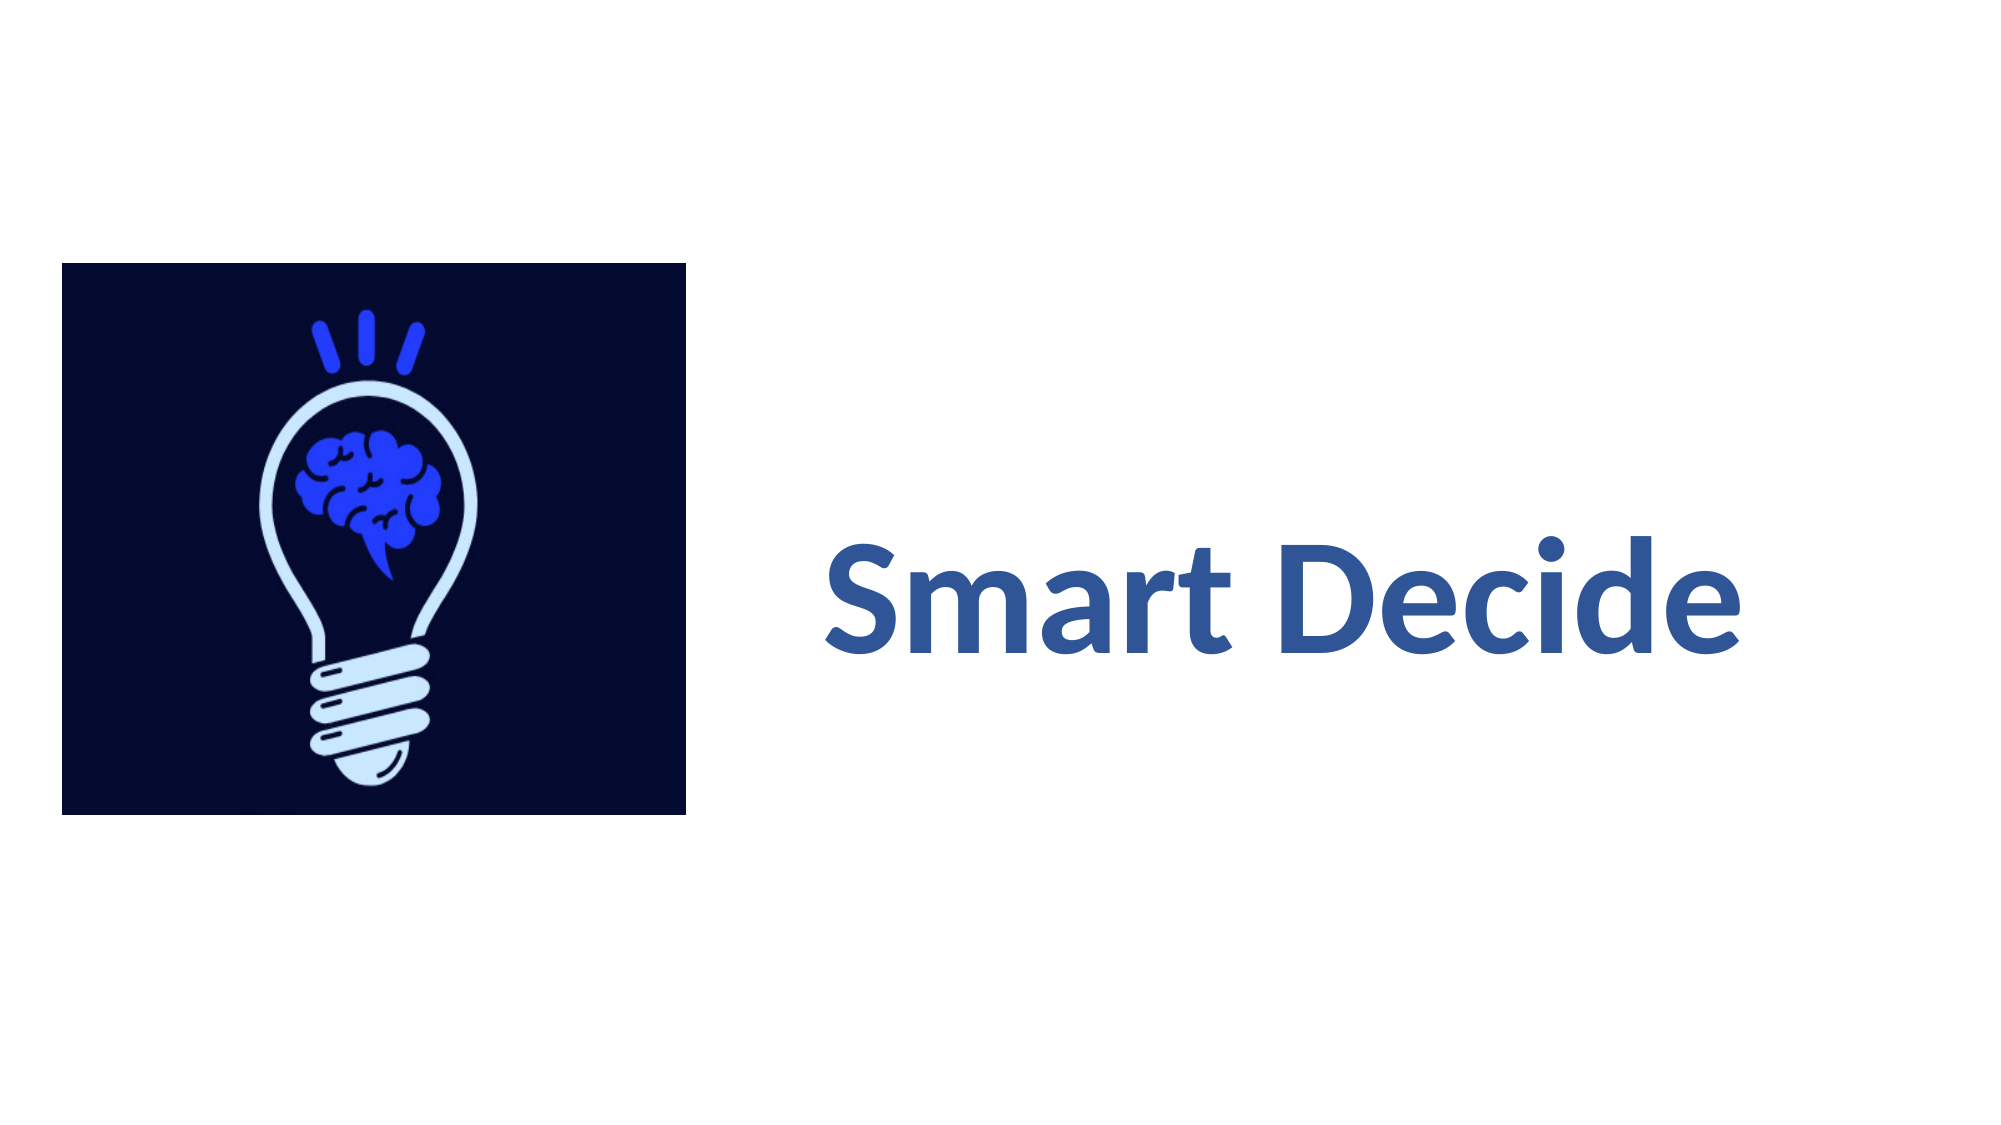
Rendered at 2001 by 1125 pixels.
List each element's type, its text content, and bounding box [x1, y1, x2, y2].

text_box Smart Decide [715, 479, 1944, 697]
picture [33, 32, 715, 815]
